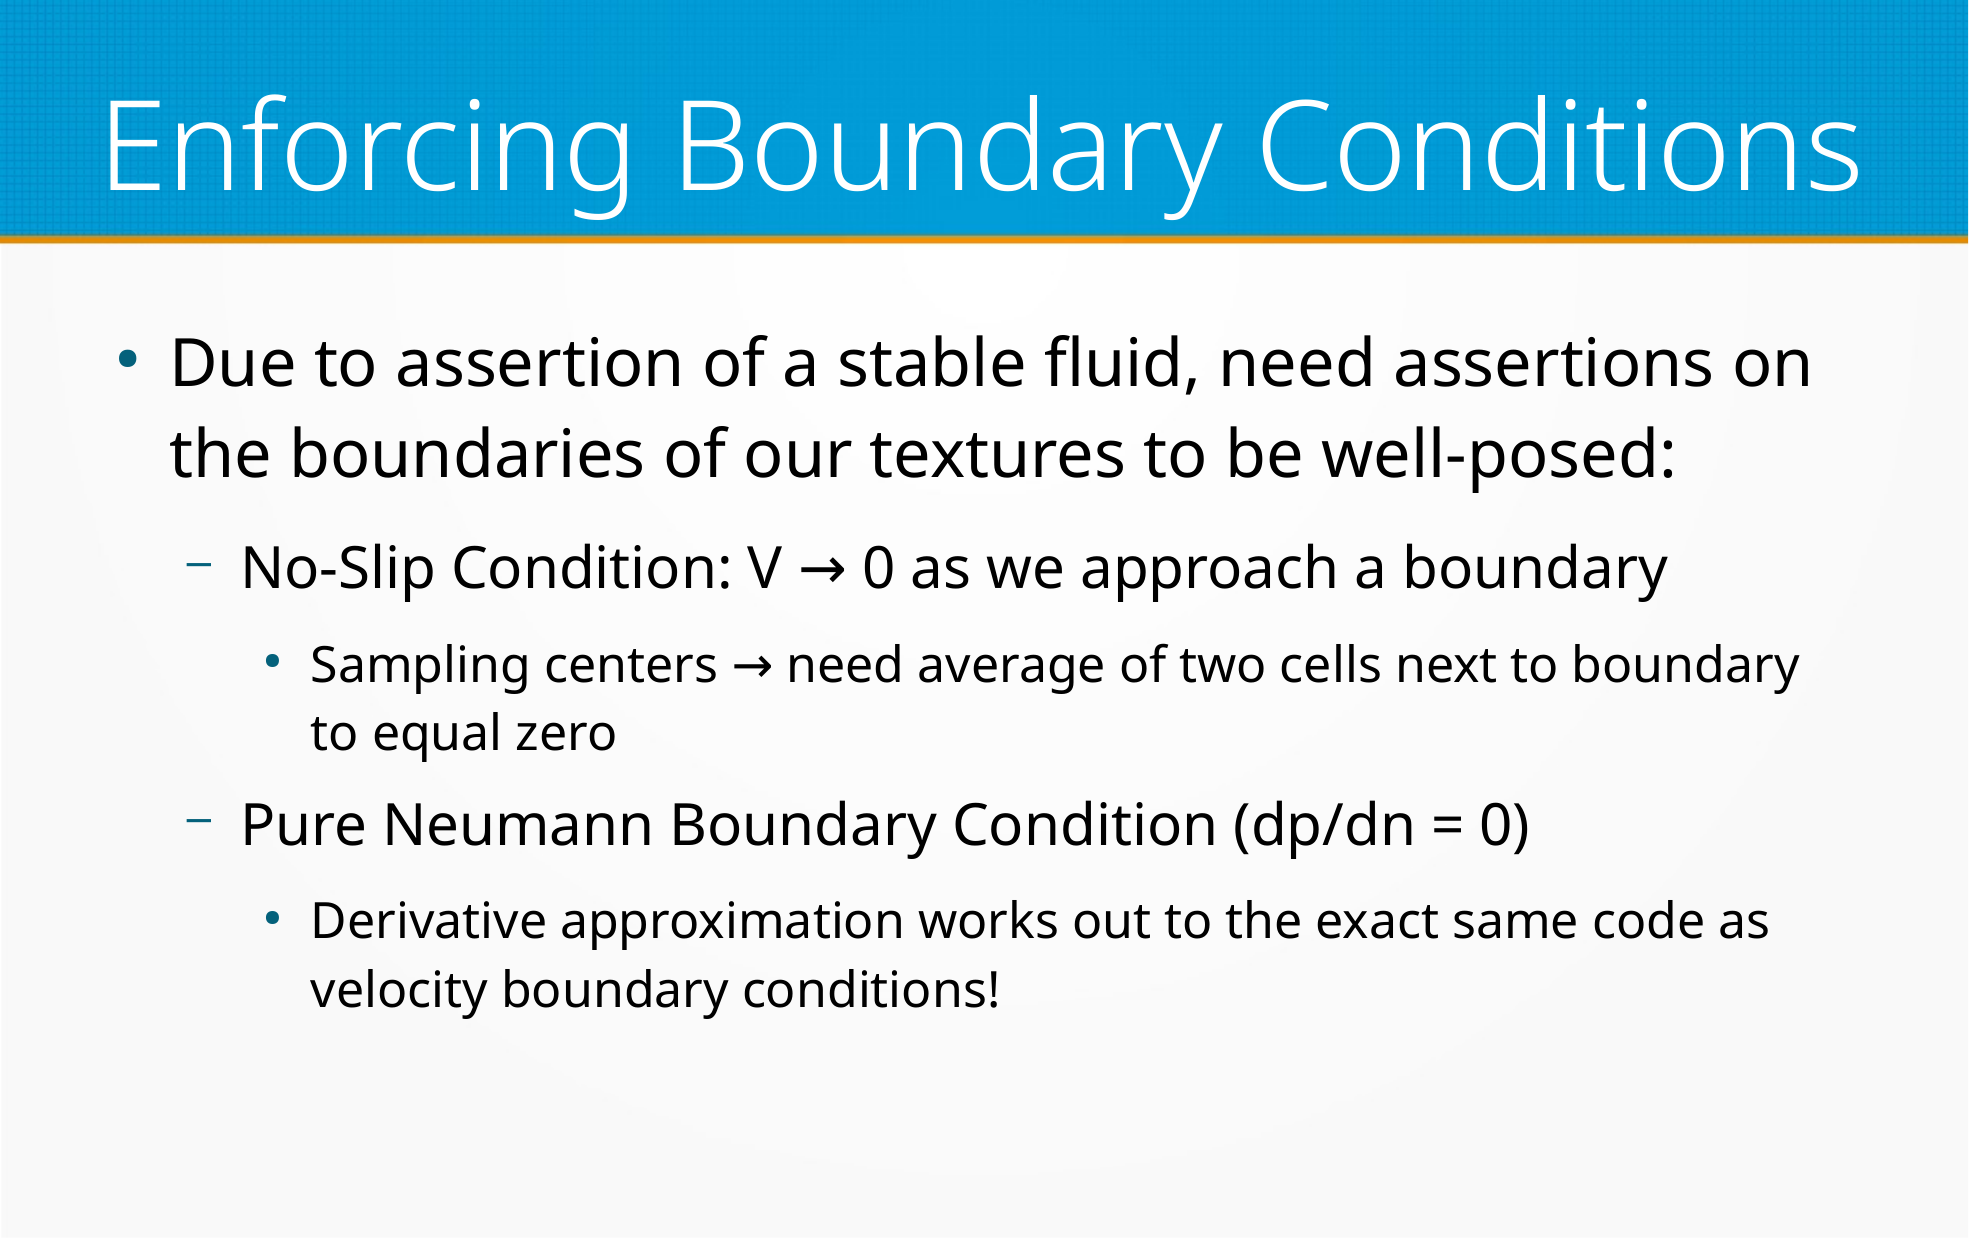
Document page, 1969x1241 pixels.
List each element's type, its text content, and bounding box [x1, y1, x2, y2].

picture [0, 233, 1969, 1241]
title Enforcing Boundary Conditions [98, 19, 1870, 228]
list Due to assertion of a stable fluid, need assertions on the boundaries of our textures to be well-posed: No-Slip Condition: V → 0 as we approach a boundary Sampling centers → need average of two cells next to boundary to equal zero Pure Neumann Boundary Condition (dp/dn = 0) Derivative approximation works out to the exact same code as velocity boundary conditions! [98, 315, 1860, 1081]
